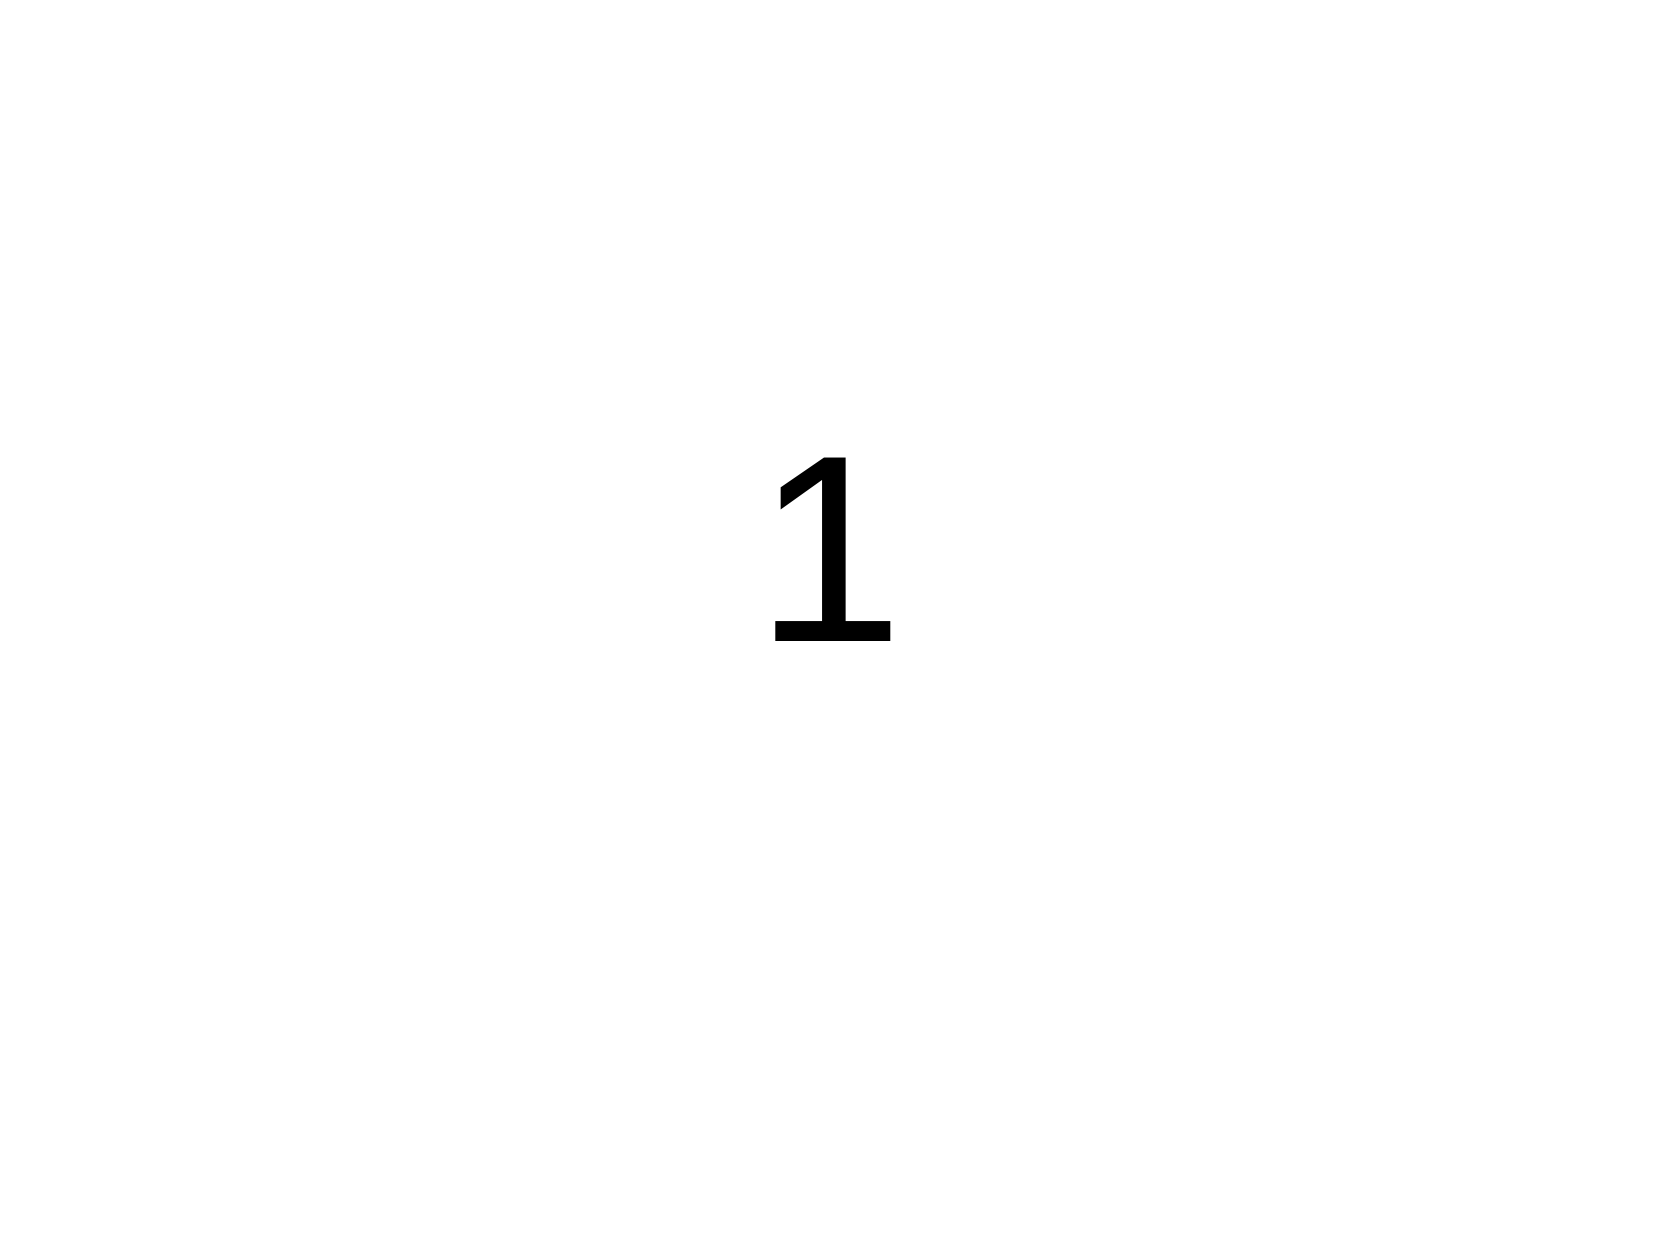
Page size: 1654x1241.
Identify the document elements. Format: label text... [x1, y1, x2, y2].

title 1 [2, 312, 1654, 785]
